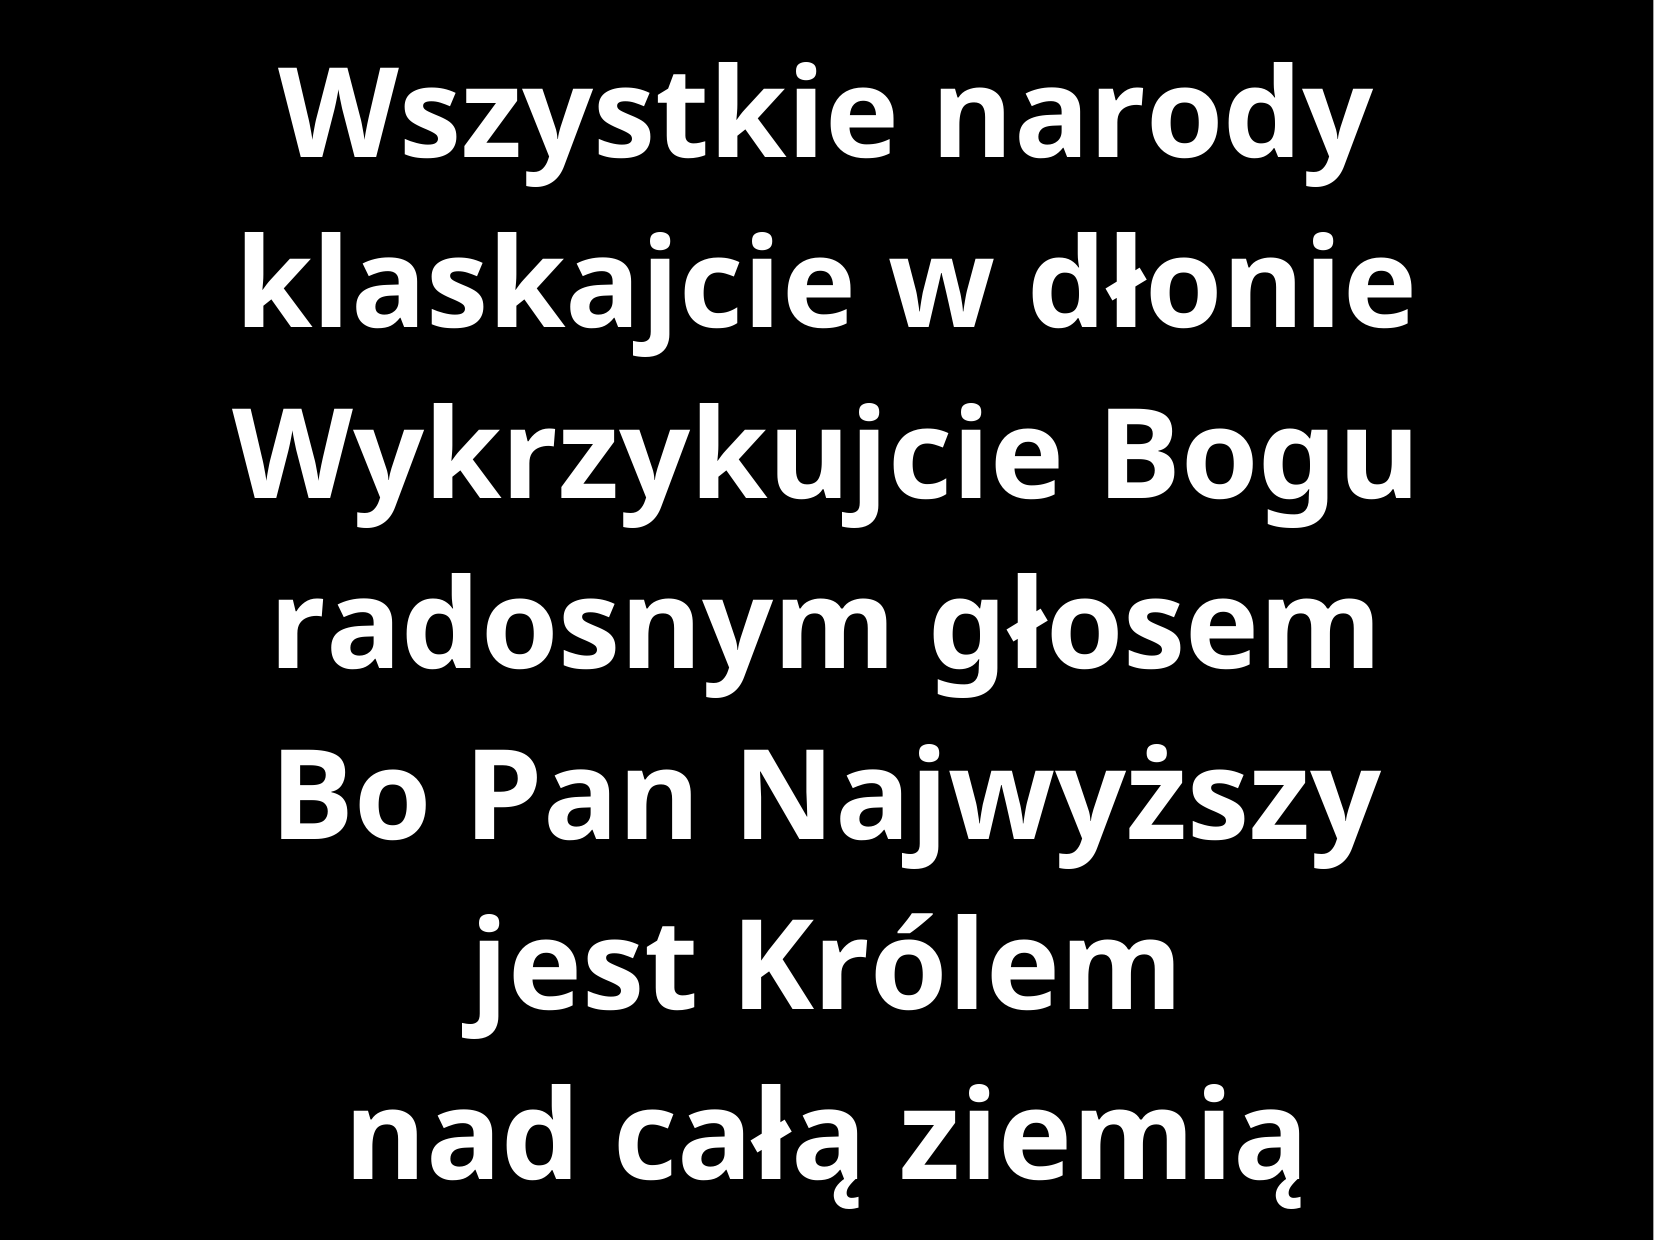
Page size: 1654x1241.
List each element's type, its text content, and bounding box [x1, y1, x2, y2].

title Wszystkie narody klaskajcie w dłonie Wykrzykujcie Bogu radosnym głosem Bo Pan Najwyższy jest Królem nad całą ziemią [0, 0, 1654, 1241]
